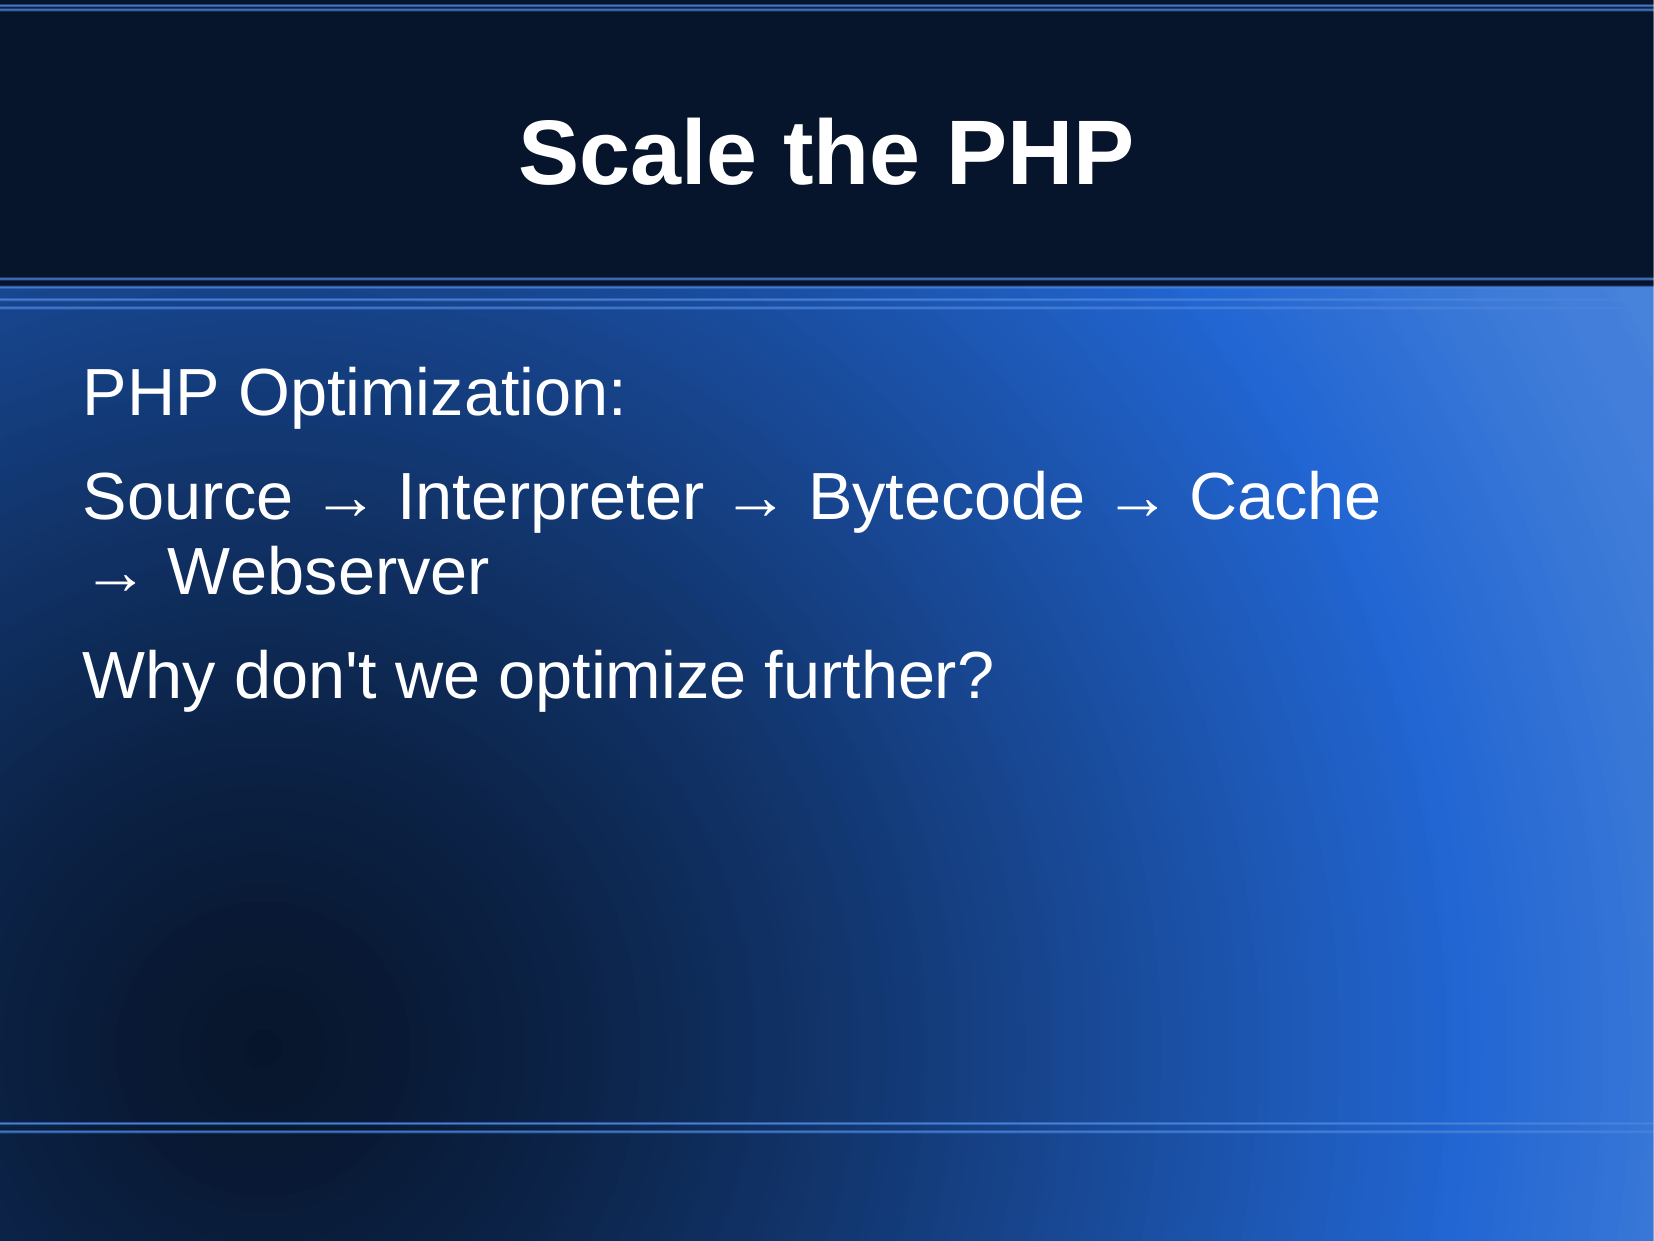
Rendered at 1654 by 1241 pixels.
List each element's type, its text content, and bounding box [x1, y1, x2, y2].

title Scale the PHP [82, 49, 1571, 257]
list PHP Optimization: Source → Interpreter → Bytecode → Cache → Webserver Why don't we optimize further? [82, 355, 1565, 1174]
picture [0, 0, 1654, 1241]
